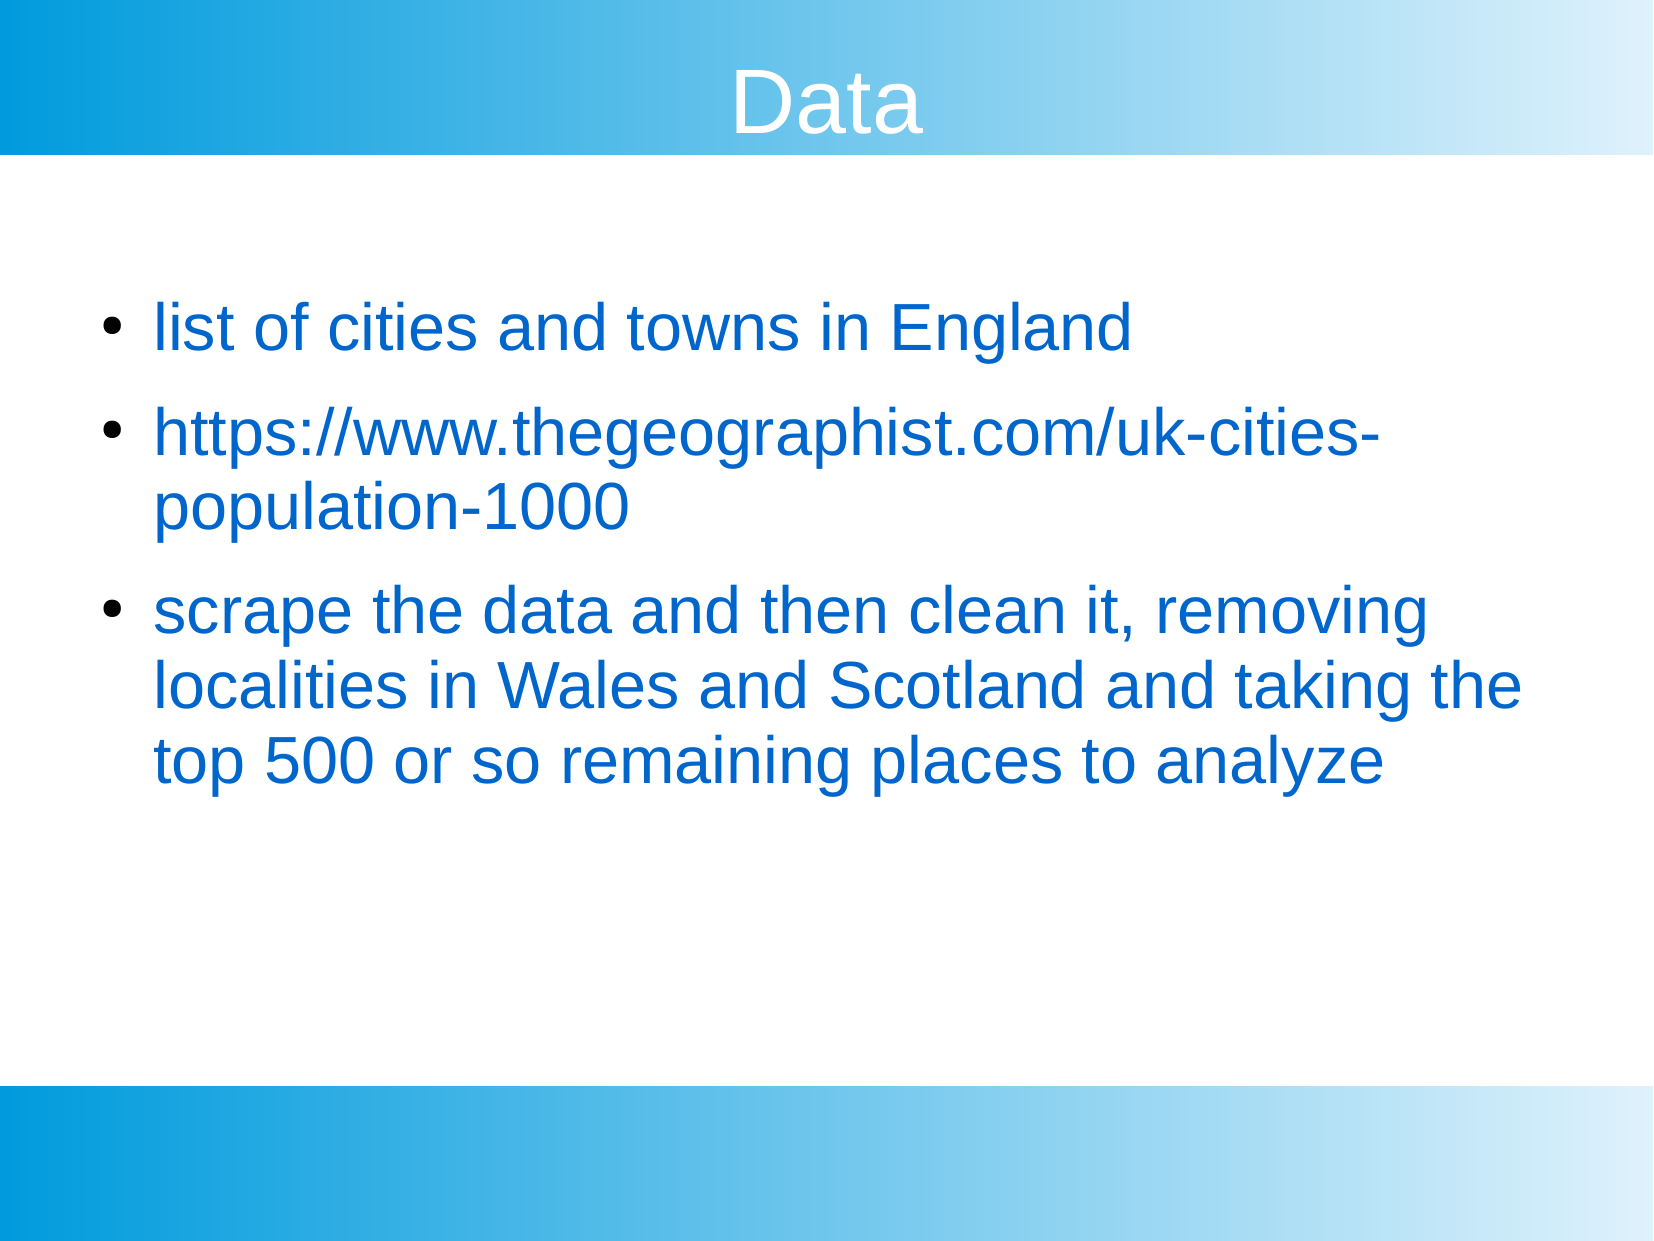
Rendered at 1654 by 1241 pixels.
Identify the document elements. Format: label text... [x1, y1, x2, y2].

title Data [82, 49, 1571, 155]
list list of cities and towns in England https://www.thegeographist.com/uk-cities-population-1000 scrape the data and then clean it, removing localities in Wales and Scotland and taking the top 500 or so remaining places to analyze [82, 290, 1571, 1010]
